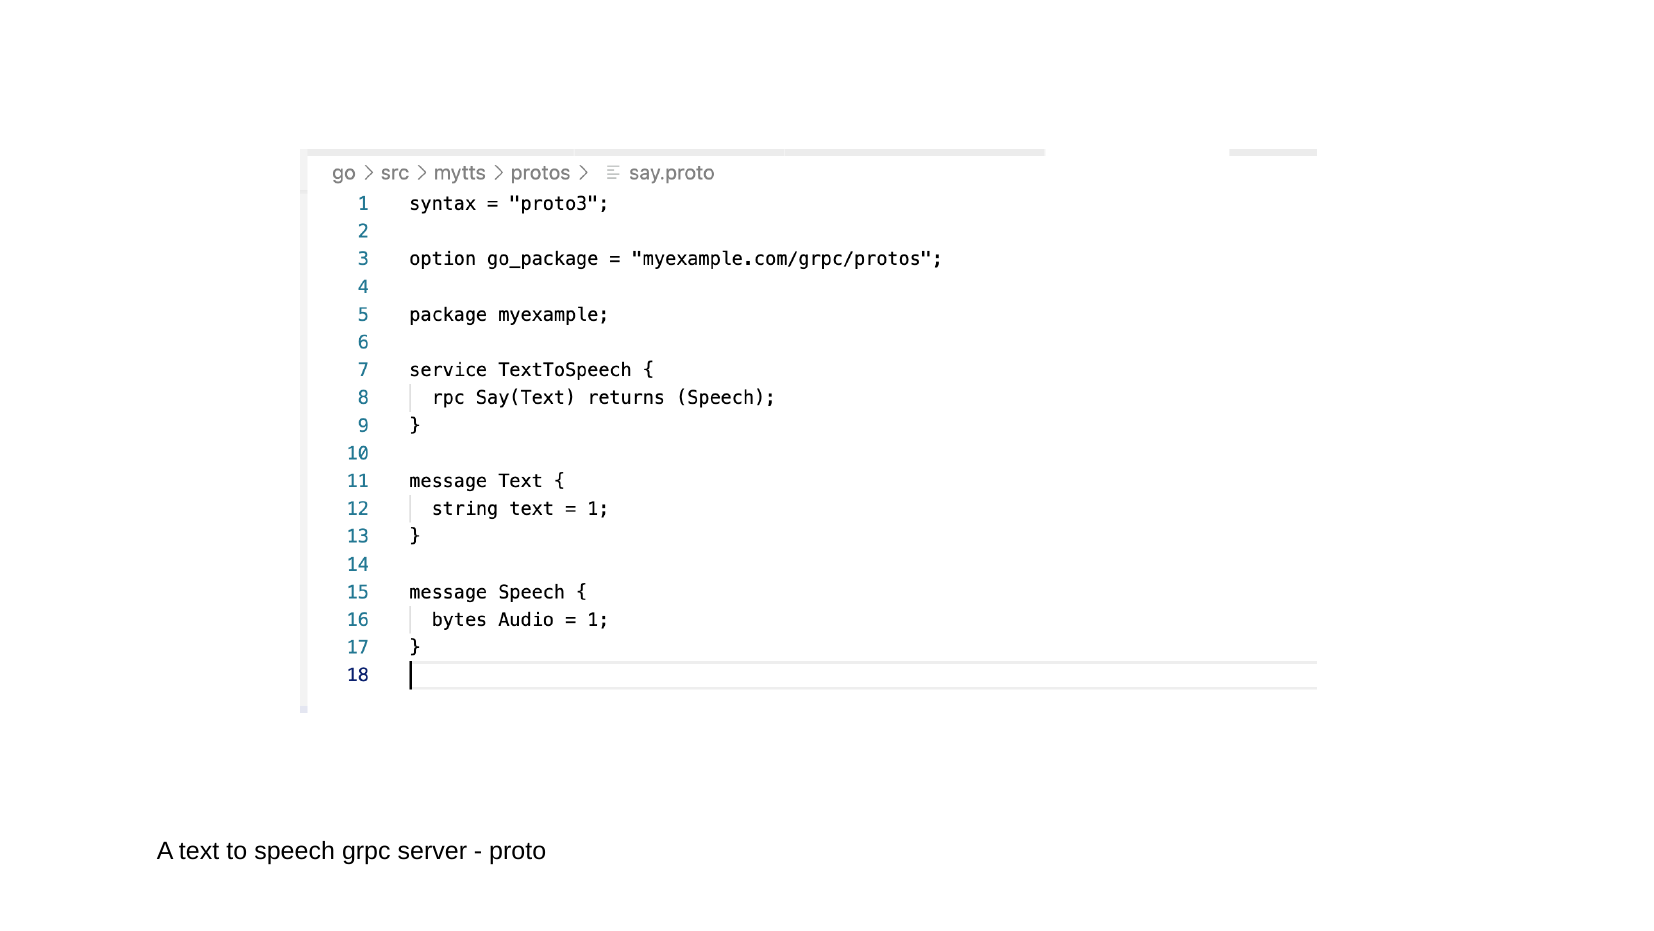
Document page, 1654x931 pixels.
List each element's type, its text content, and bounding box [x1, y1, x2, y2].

text_box A text to speech grpc server - proto [142, 829, 1051, 901]
picture [300, 149, 1317, 713]
